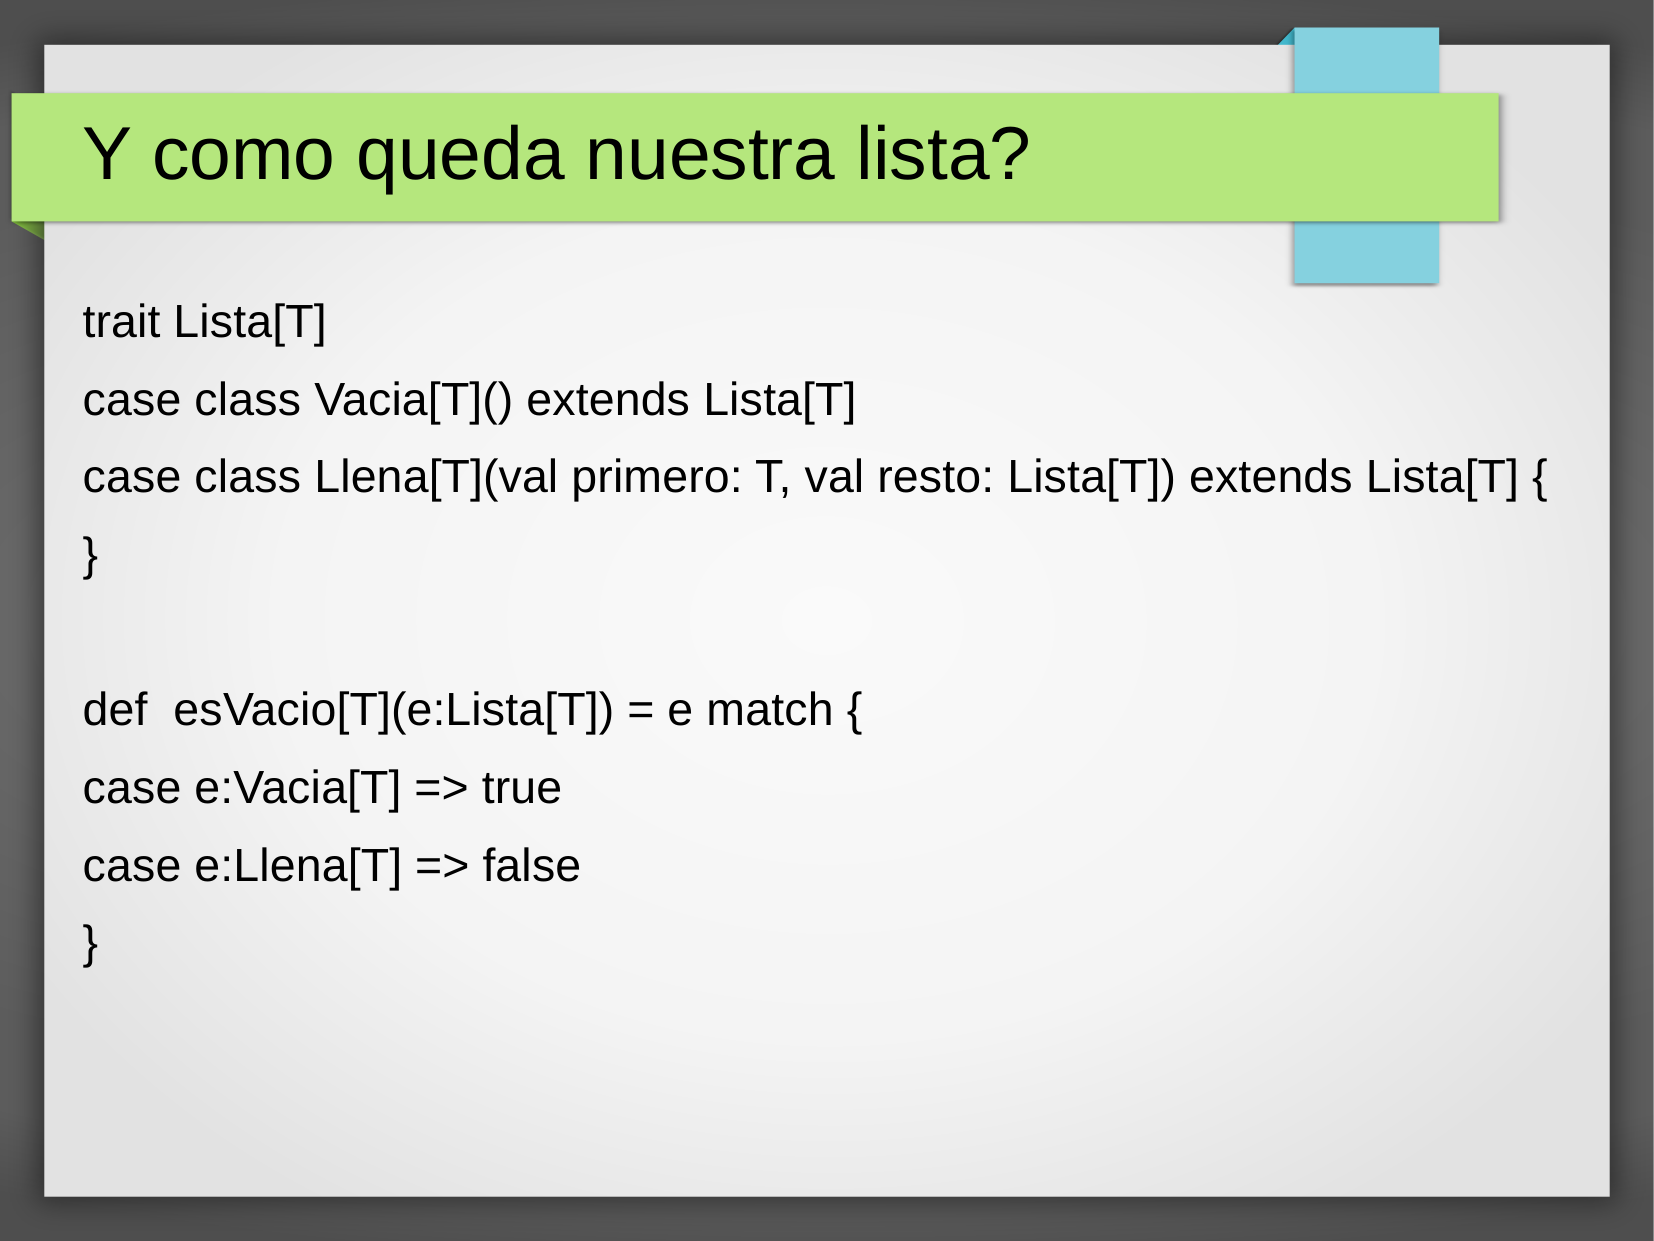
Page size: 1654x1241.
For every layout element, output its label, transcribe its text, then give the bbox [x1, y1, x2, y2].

title Y como queda nuestra lista? [82, 94, 1264, 213]
picture [0, 0, 1654, 1241]
list trait Lista[T] case class Vacia[T]() extends Lista[T] case class Llena[T](val primero: T, val resto: Lista[T]) extends Lista[T] { } def esVacio[T](e:Lista[T]) = e match { case e:Vacia[T] => true case e:Llena[T] => false } [82, 295, 1571, 1015]
